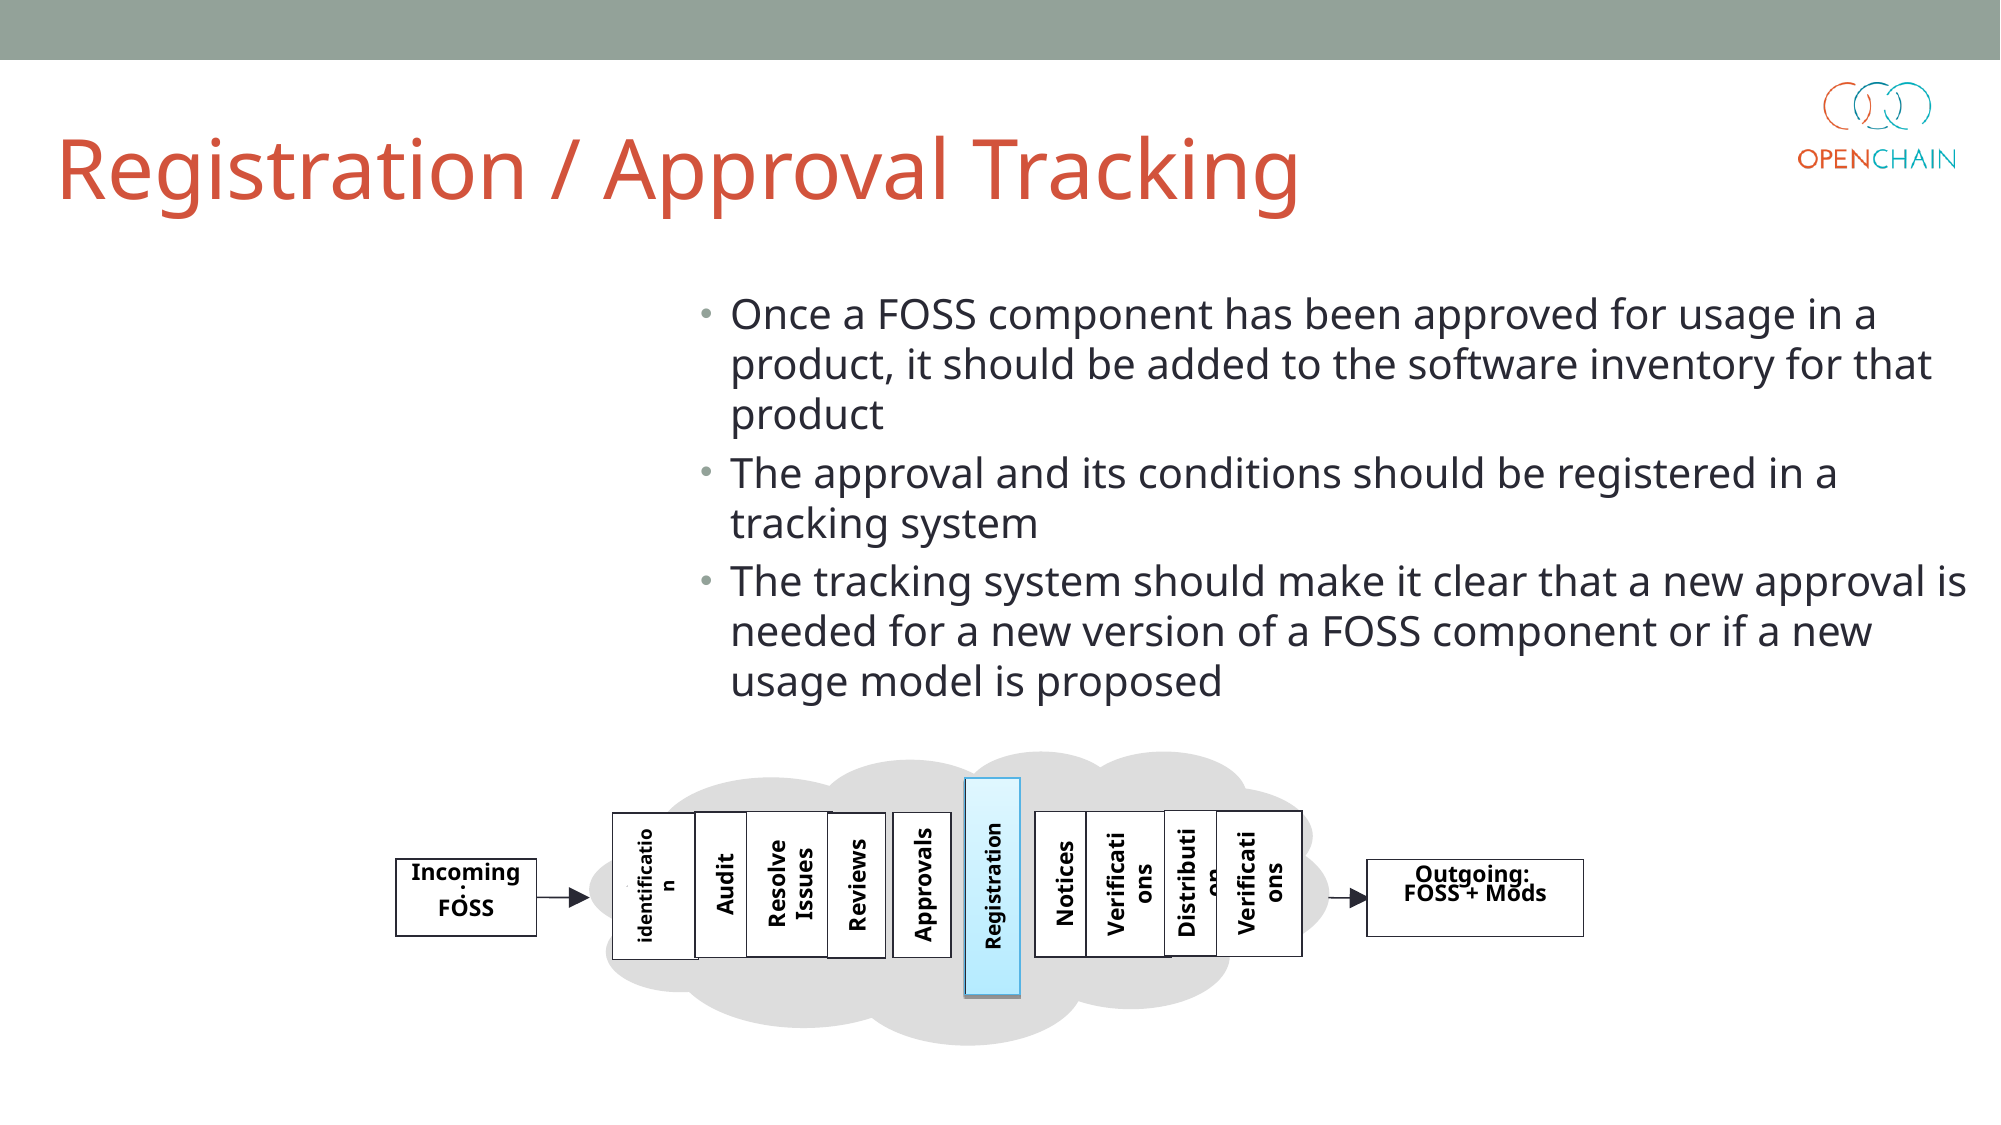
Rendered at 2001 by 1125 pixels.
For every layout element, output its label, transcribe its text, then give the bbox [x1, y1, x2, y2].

text_box Outgoing: FOSS + Mods [1367, 859, 1584, 937]
list Once a FOSS component has been approved for usage in a product, it should be added to the software inventory for that product The approval and its conditions should be registered in a tracking system The tracking system should make it clear that a new approval is needed for a new version of a FOSS component or if a new usage model is proposed [658, 258, 2000, 759]
text_box Distribution [1164, 810, 1223, 956]
text_box [589, 860, 612, 919]
text_box Verifications [1085, 811, 1172, 957]
text_box Registration / Approval Tracking [40, 84, 1841, 247]
text_box Registration [964, 777, 1020, 995]
text_box Verifications [1216, 811, 1303, 957]
text_box Approvals [893, 812, 952, 958]
text_box [605, 751, 1300, 1046]
text_box identification [612, 812, 699, 960]
text_box [1303, 814, 1330, 934]
text_box Resolve Issues [746, 811, 833, 957]
text_box Incoming: FOSS [396, 859, 537, 936]
text_box Audit [695, 811, 754, 958]
picture [1798, 82, 1955, 169]
text_box Reviews [827, 812, 886, 959]
text_box Notices [1034, 811, 1085, 957]
